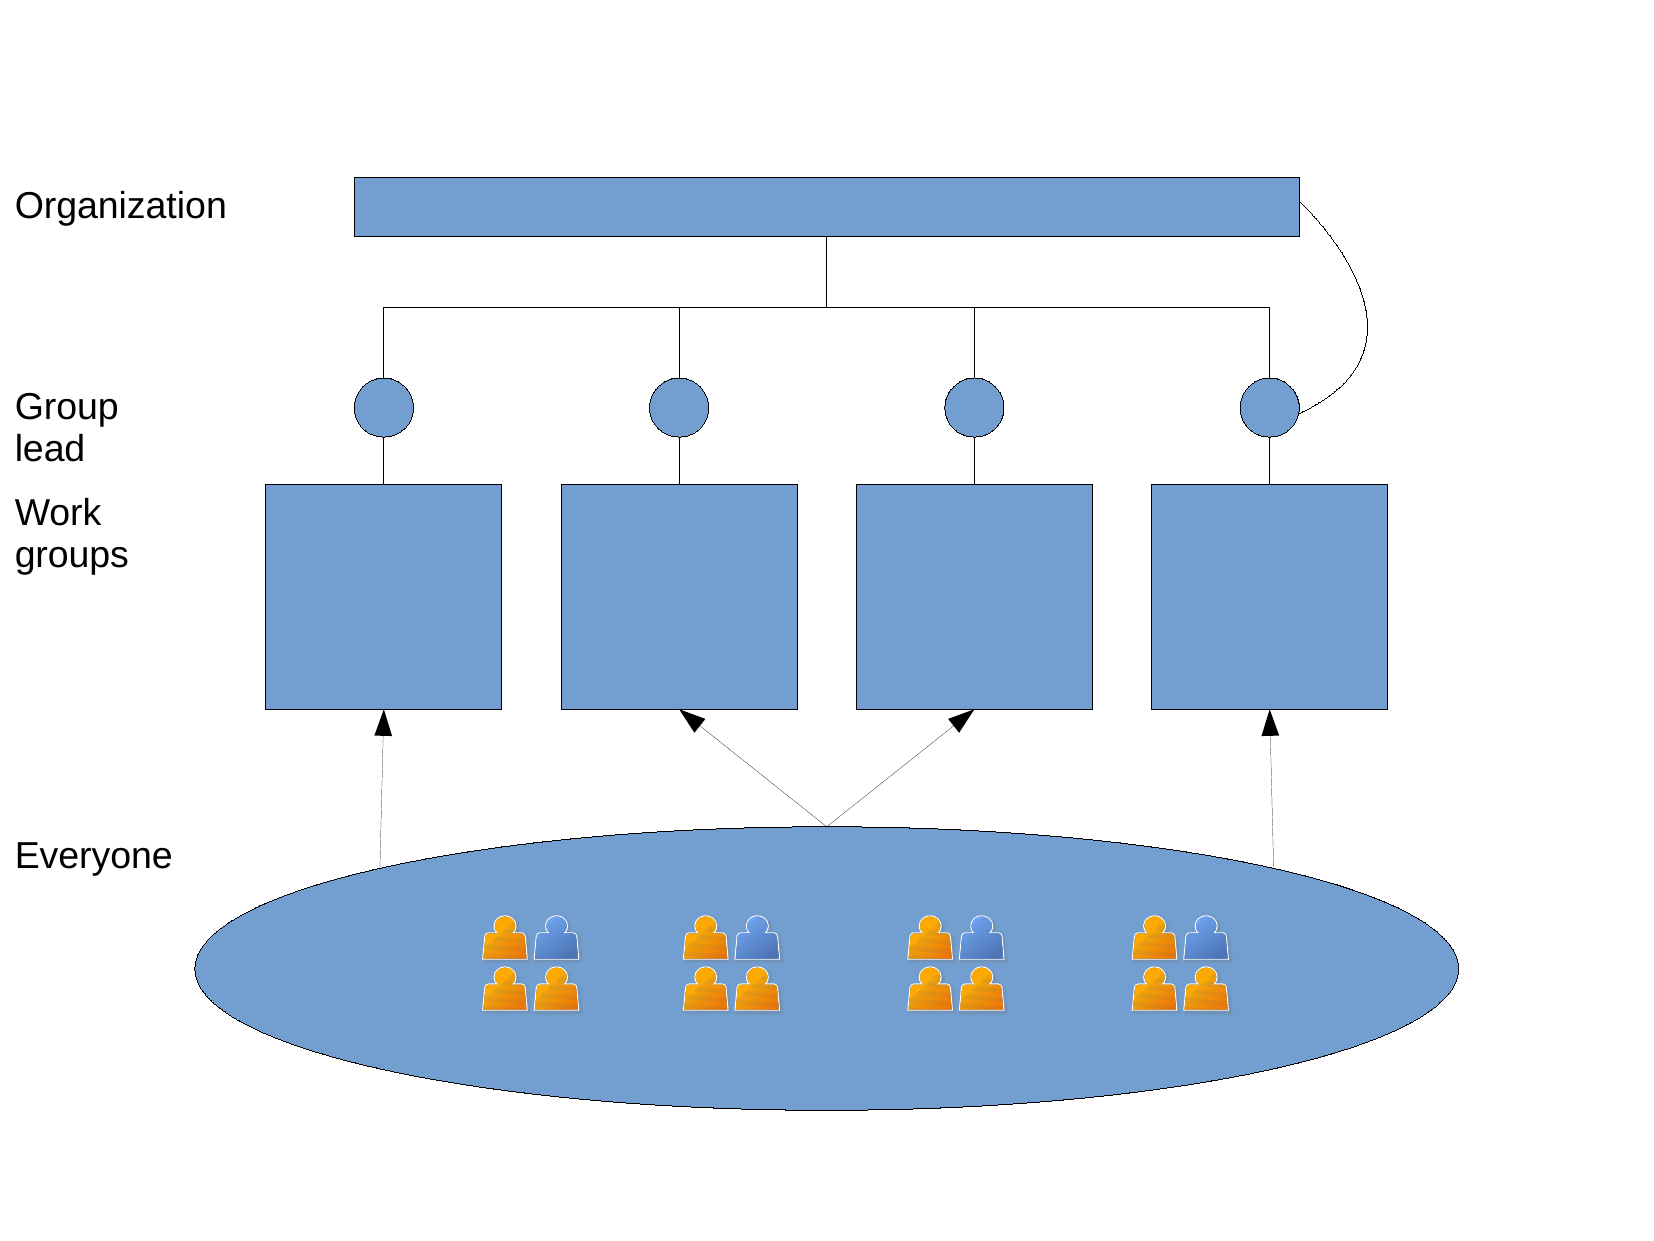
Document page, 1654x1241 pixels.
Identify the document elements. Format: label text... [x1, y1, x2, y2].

text_box [1240, 377, 1300, 438]
text_box [561, 484, 798, 710]
text_box [265, 484, 502, 710]
text_box Everyone [0, 826, 195, 902]
text_box [1151, 484, 1388, 710]
text_box Work groups [0, 484, 189, 584]
text_box Organization [0, 177, 249, 276]
text_box [354, 377, 414, 438]
text_box [649, 377, 709, 438]
text_box Group lead [0, 377, 189, 477]
picture [1122, 909, 1241, 1019]
picture [472, 909, 591, 1019]
text_box [856, 484, 1093, 710]
picture [673, 909, 792, 1019]
text_box [944, 377, 1004, 438]
text_box [194, 826, 1459, 1111]
picture [897, 909, 1016, 1019]
text_box [354, 177, 1300, 237]
